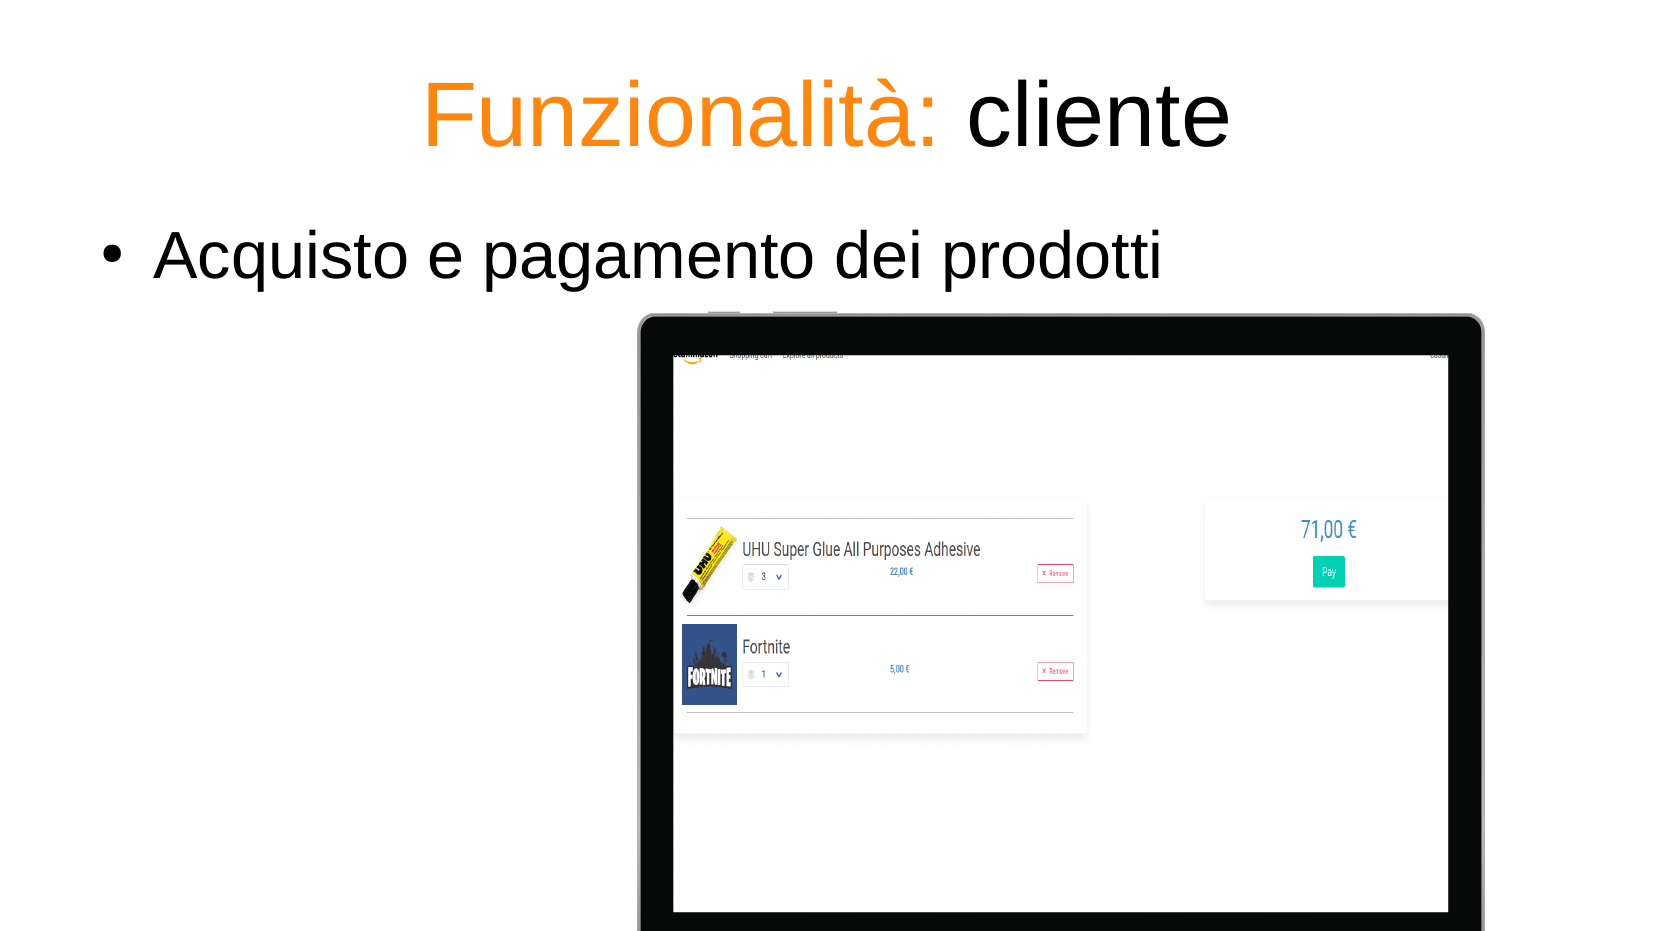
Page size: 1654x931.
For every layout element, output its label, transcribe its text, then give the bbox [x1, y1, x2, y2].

picture [525, 303, 1595, 931]
title Funzionalità: cliente [82, 37, 1571, 193]
list Acquisto e pagamento dei prodotti [82, 217, 1571, 758]
